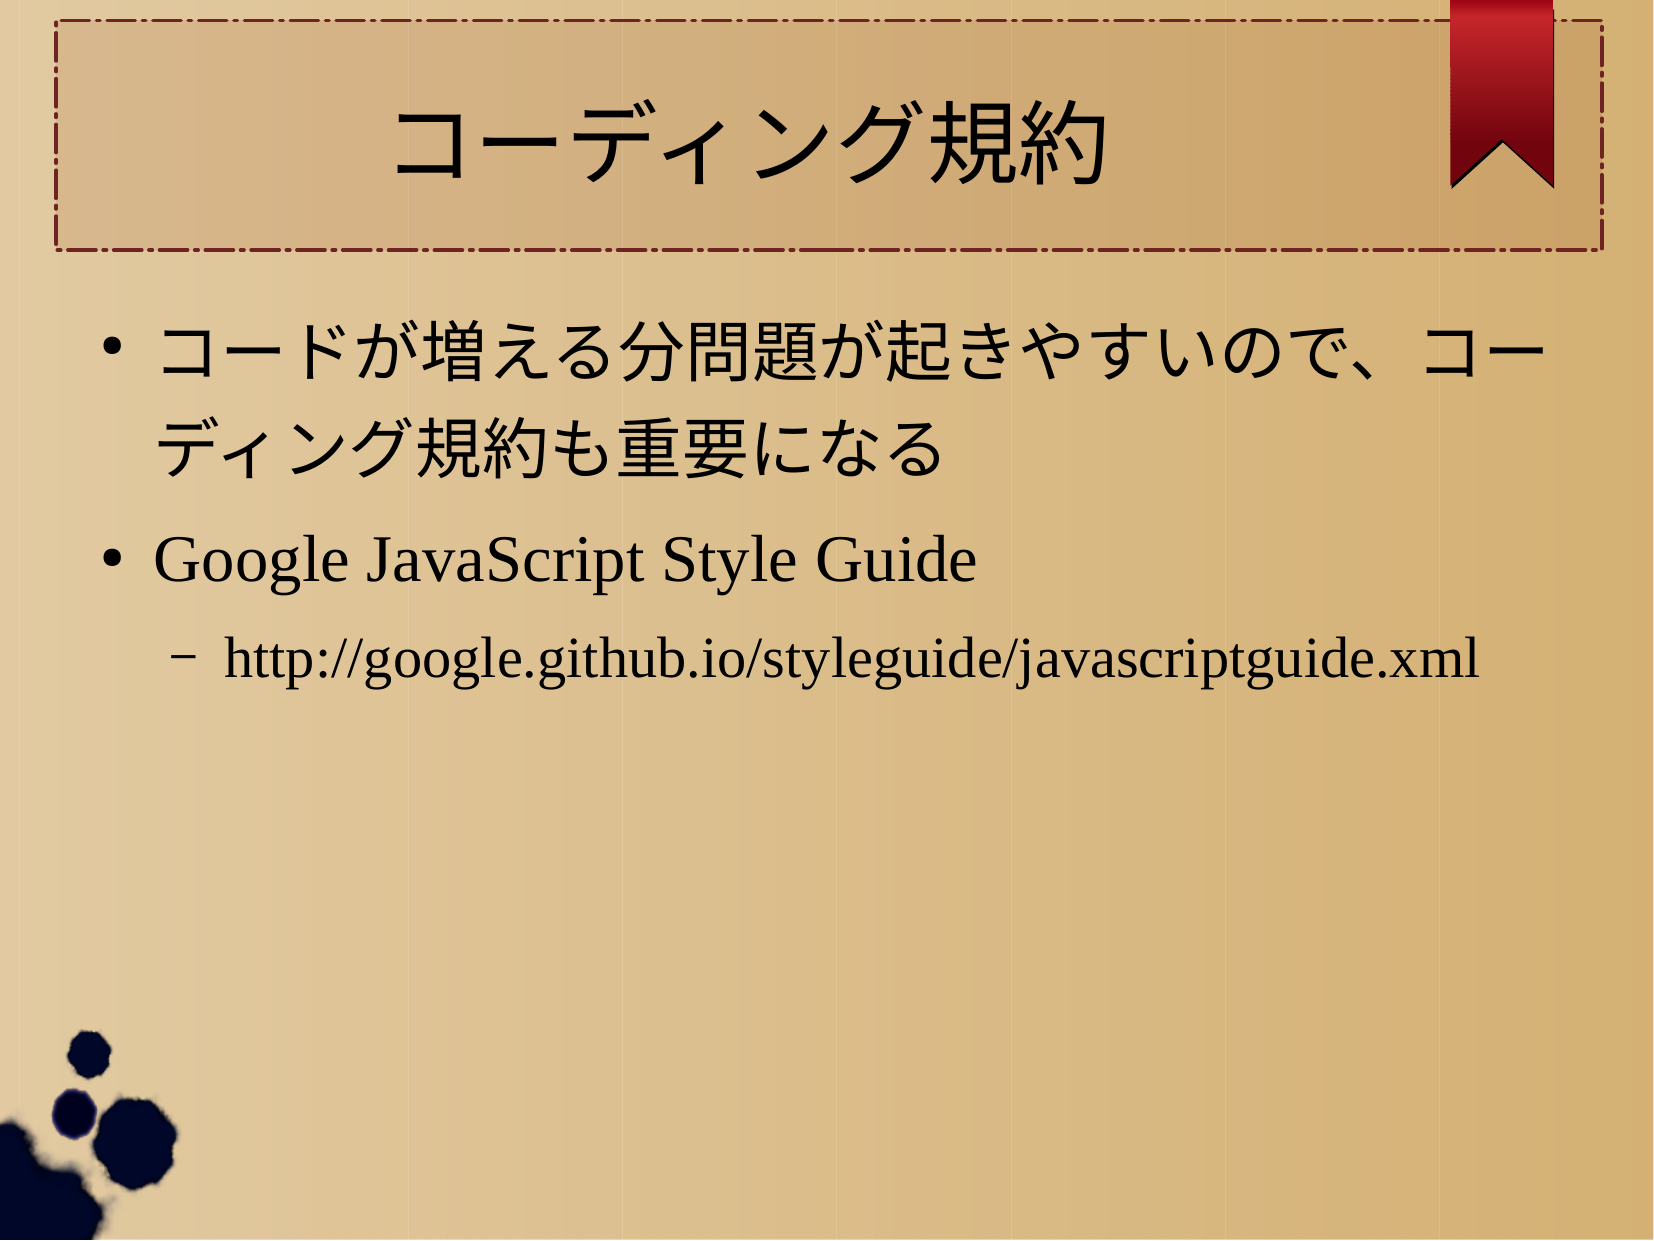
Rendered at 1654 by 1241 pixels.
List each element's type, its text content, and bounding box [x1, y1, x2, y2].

list コードが増える分問題が起きやすいので、コーディング規約も重要になる Google JavaScript Style Guide http://google.github.io/styleguide/javascriptguide.xml [82, 299, 1571, 1019]
title コーディング規約 [82, 47, 1412, 229]
